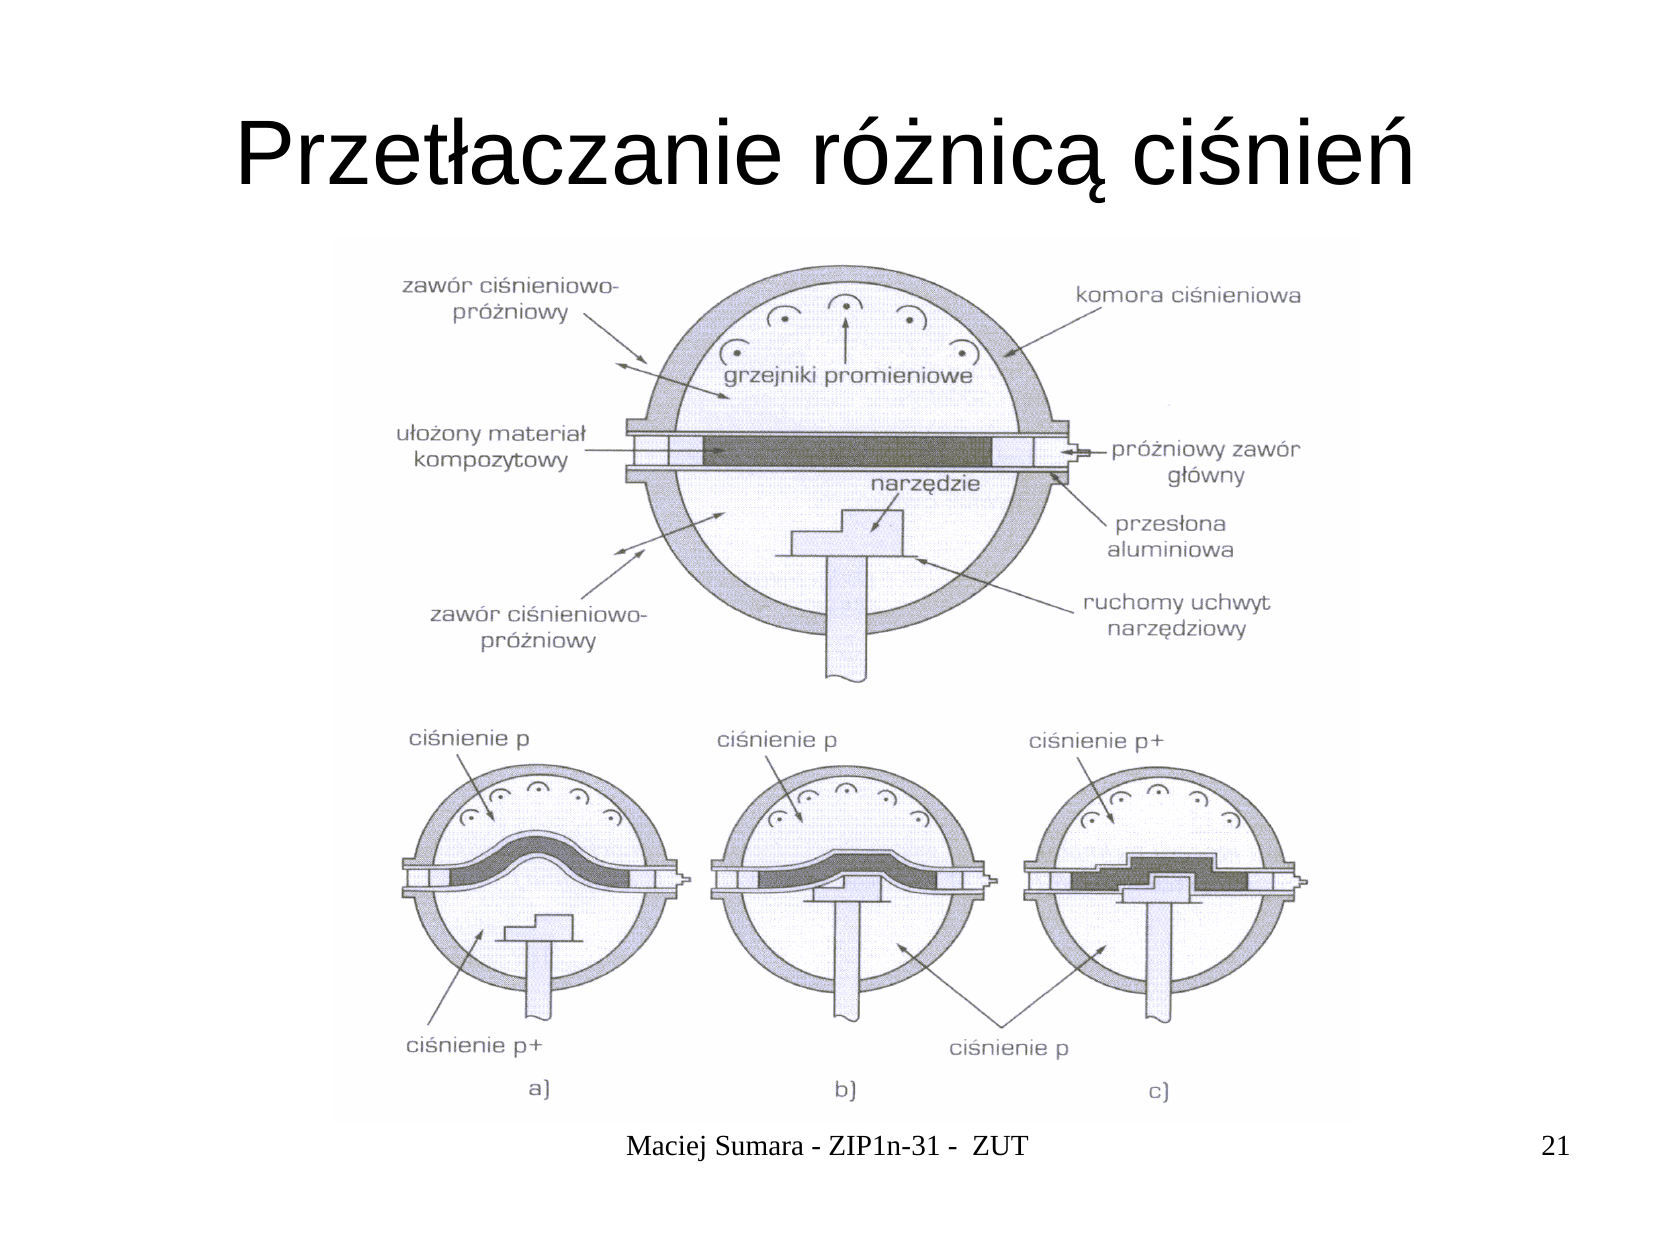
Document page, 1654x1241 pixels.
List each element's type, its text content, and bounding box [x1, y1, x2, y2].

title Przetłaczanie różnicą ciśnień [82, 56, 1571, 250]
picture [334, 236, 1359, 1123]
